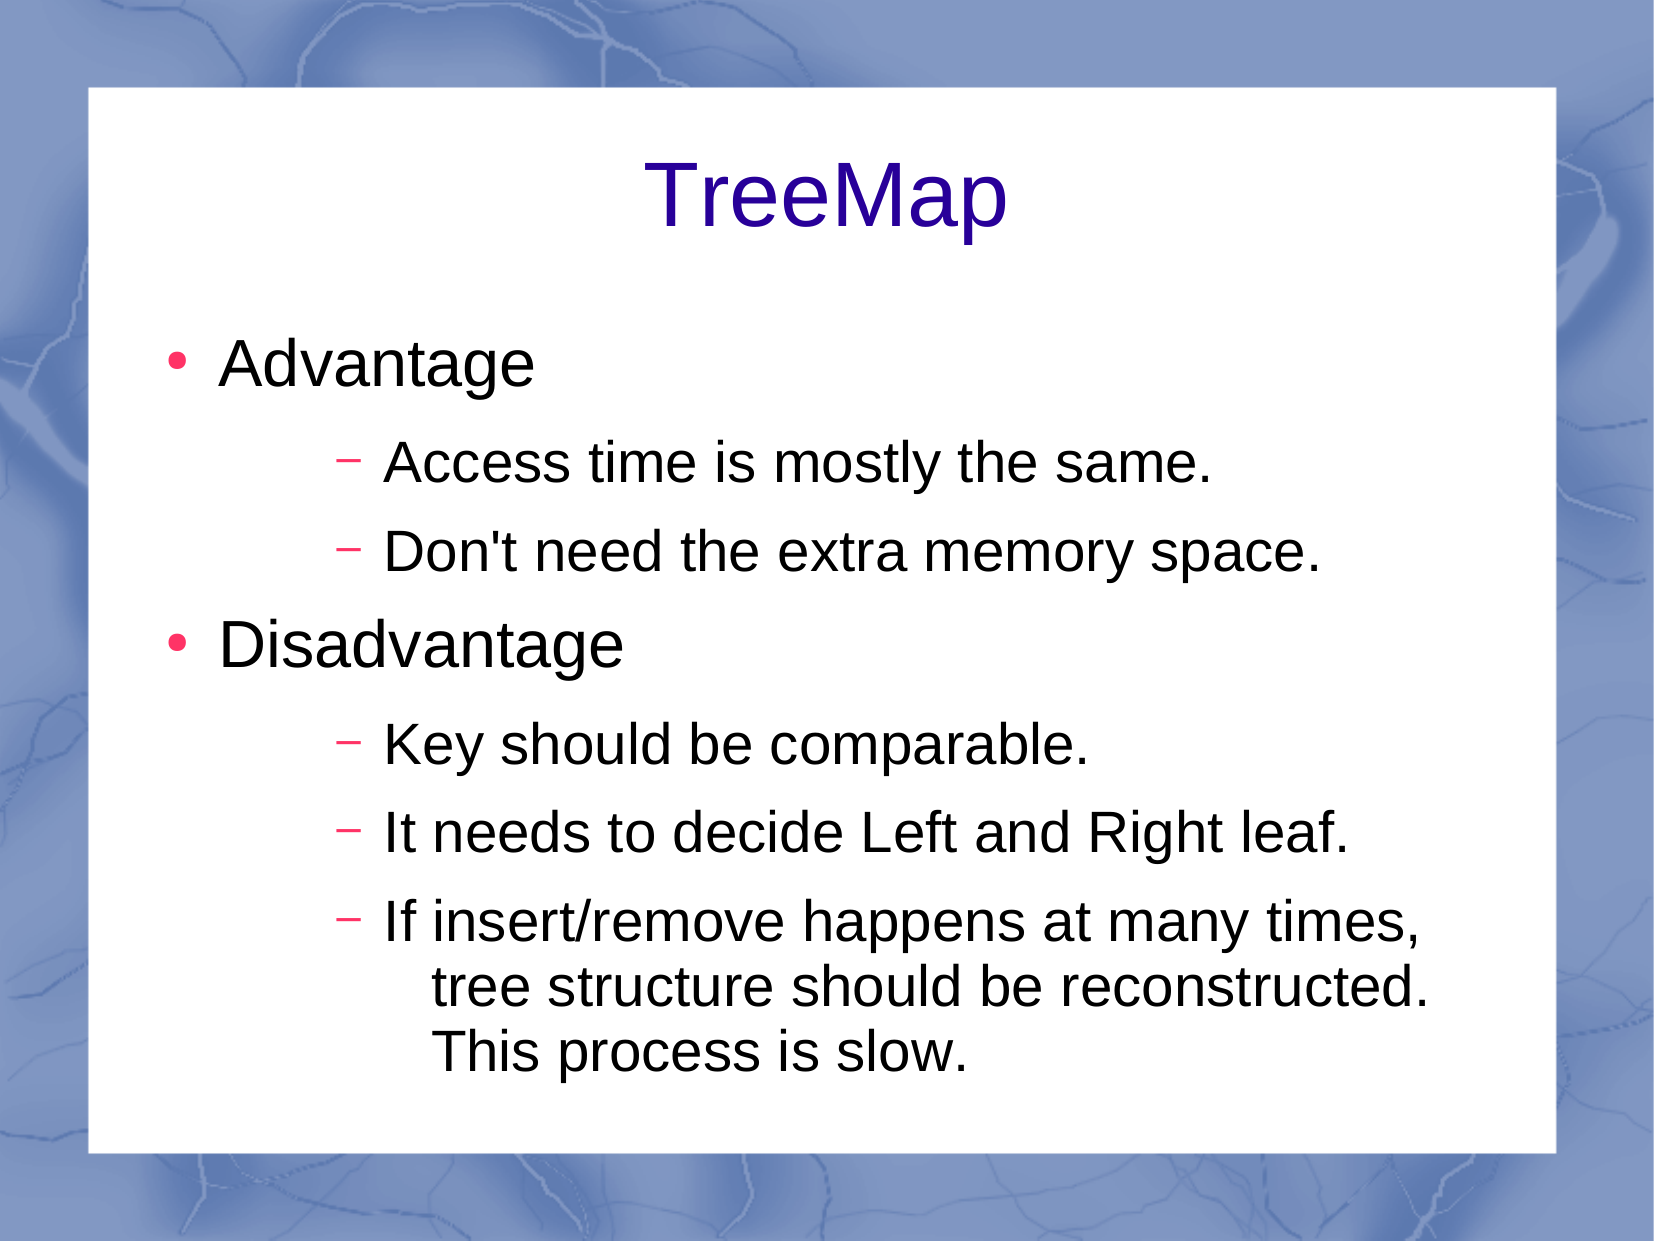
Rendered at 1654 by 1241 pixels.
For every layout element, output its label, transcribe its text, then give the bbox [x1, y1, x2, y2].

title TreeMap [118, 98, 1536, 291]
picture [0, 0, 1654, 1241]
list Advantage Access time is mostly the same. Don't need the extra memory space. Disadvantage Key should be comparable. It needs to decide Left and Right leaf. If insert/remove happens at many times, tree structure should be reconstructed. This process is slow. [147, 325, 1506, 1083]
